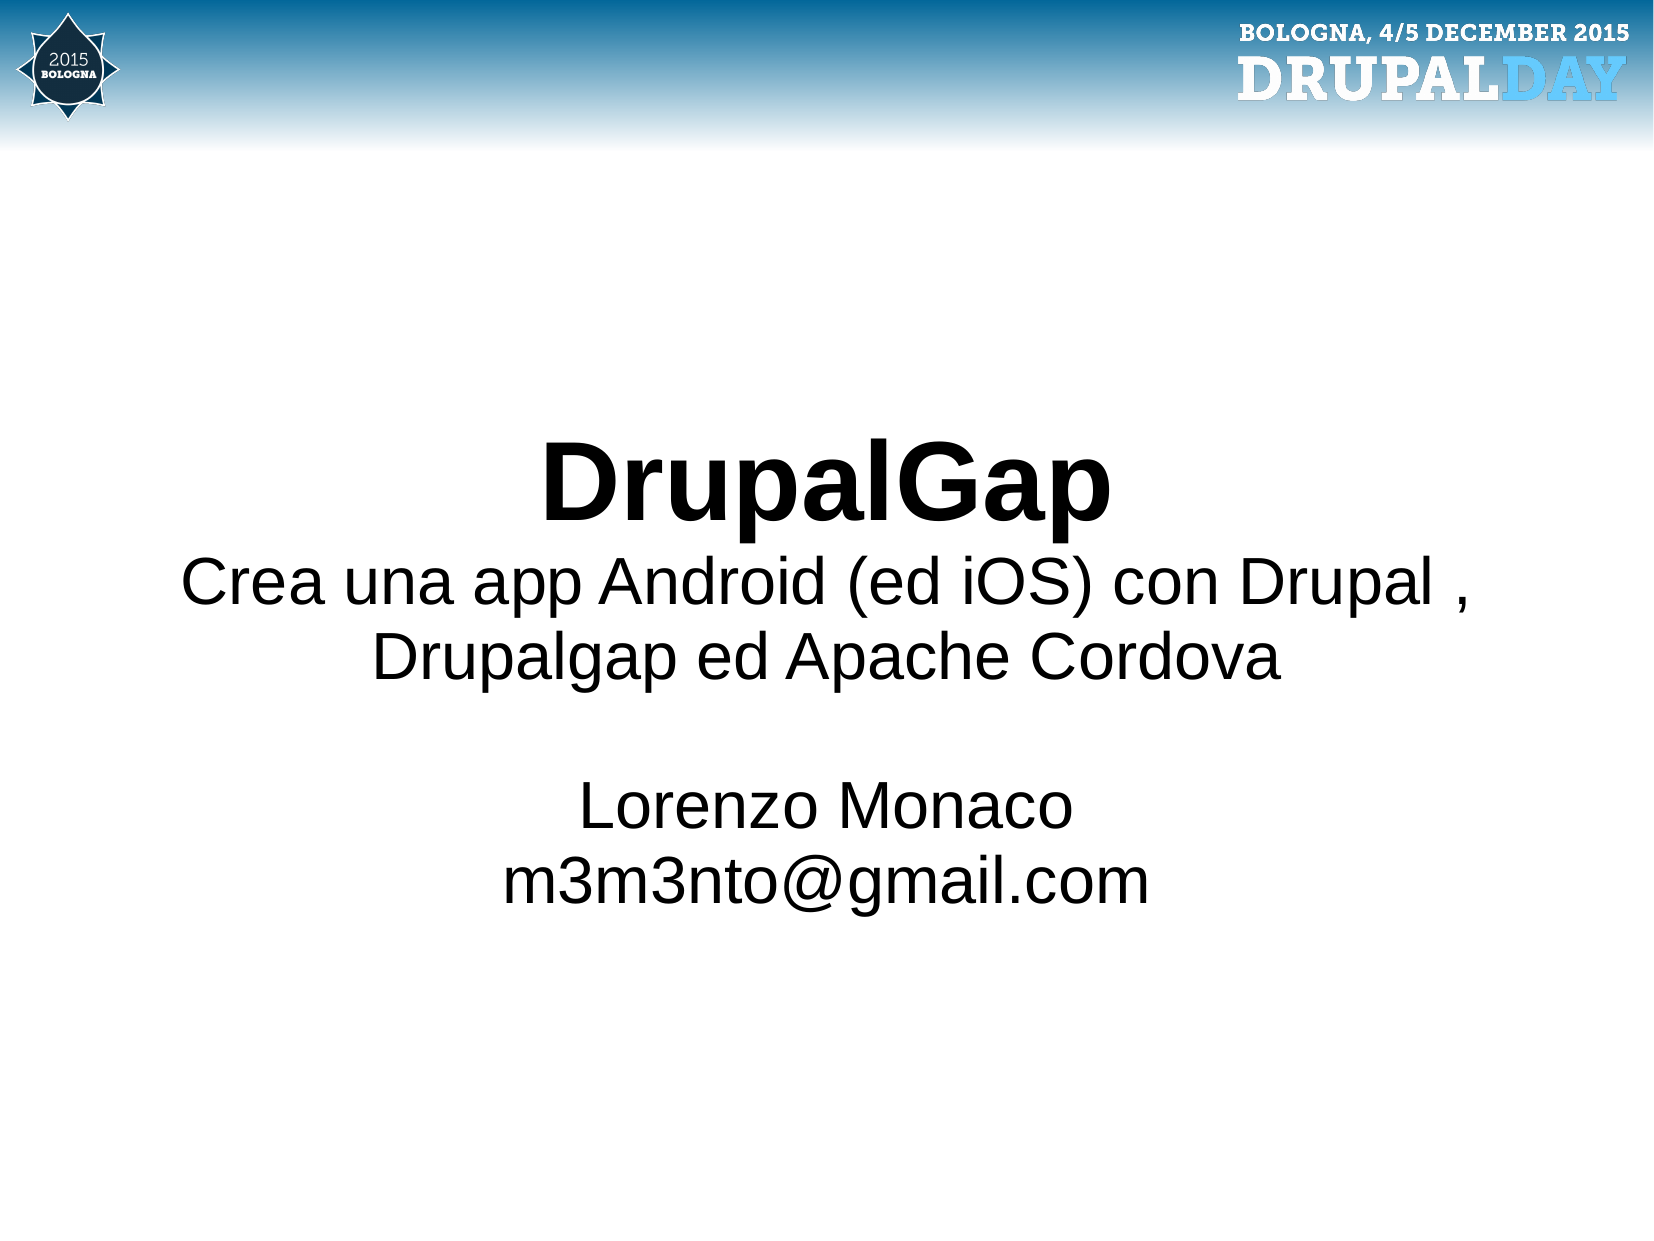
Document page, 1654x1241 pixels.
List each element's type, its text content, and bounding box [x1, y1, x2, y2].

subtitle DrupalGap Crea una app Android (ed iOS) con Drupal , Drupalgap ed Apache Cordova Lorenzo Monaco m3m3nto@gmail.com [82, 233, 1571, 1241]
picture [1238, 23, 1629, 101]
picture [15, 12, 121, 122]
